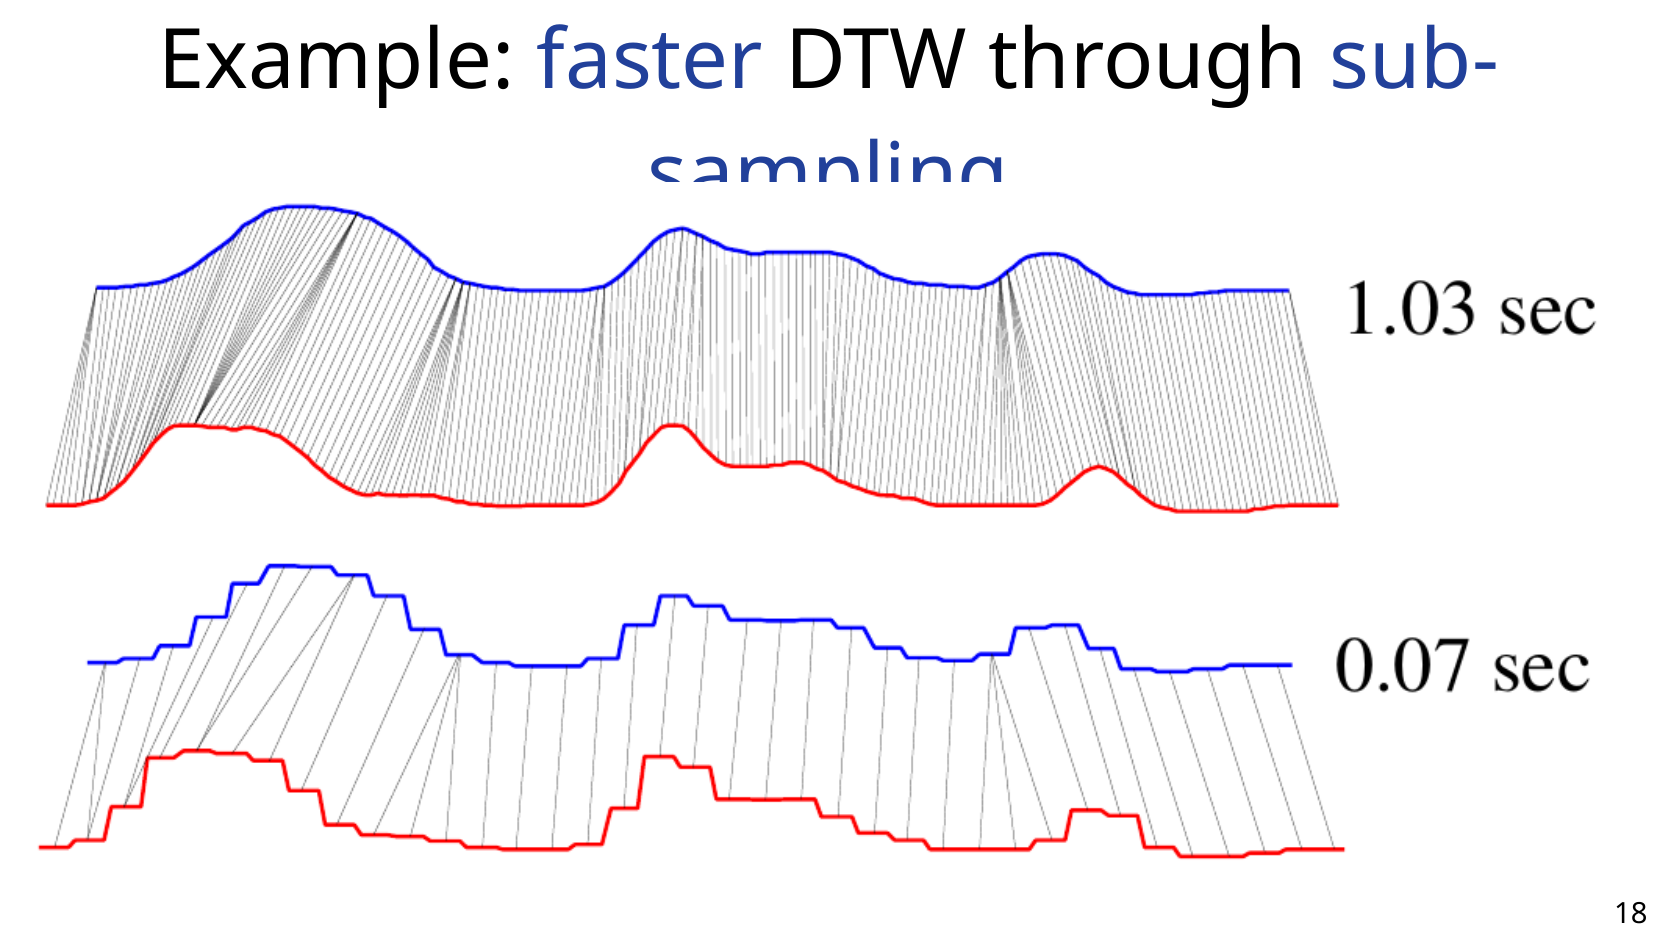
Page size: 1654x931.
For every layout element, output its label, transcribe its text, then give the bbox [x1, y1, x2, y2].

title Example: faster DTW through sub-sampling [4, 1, 1653, 226]
picture [19, 182, 1651, 882]
